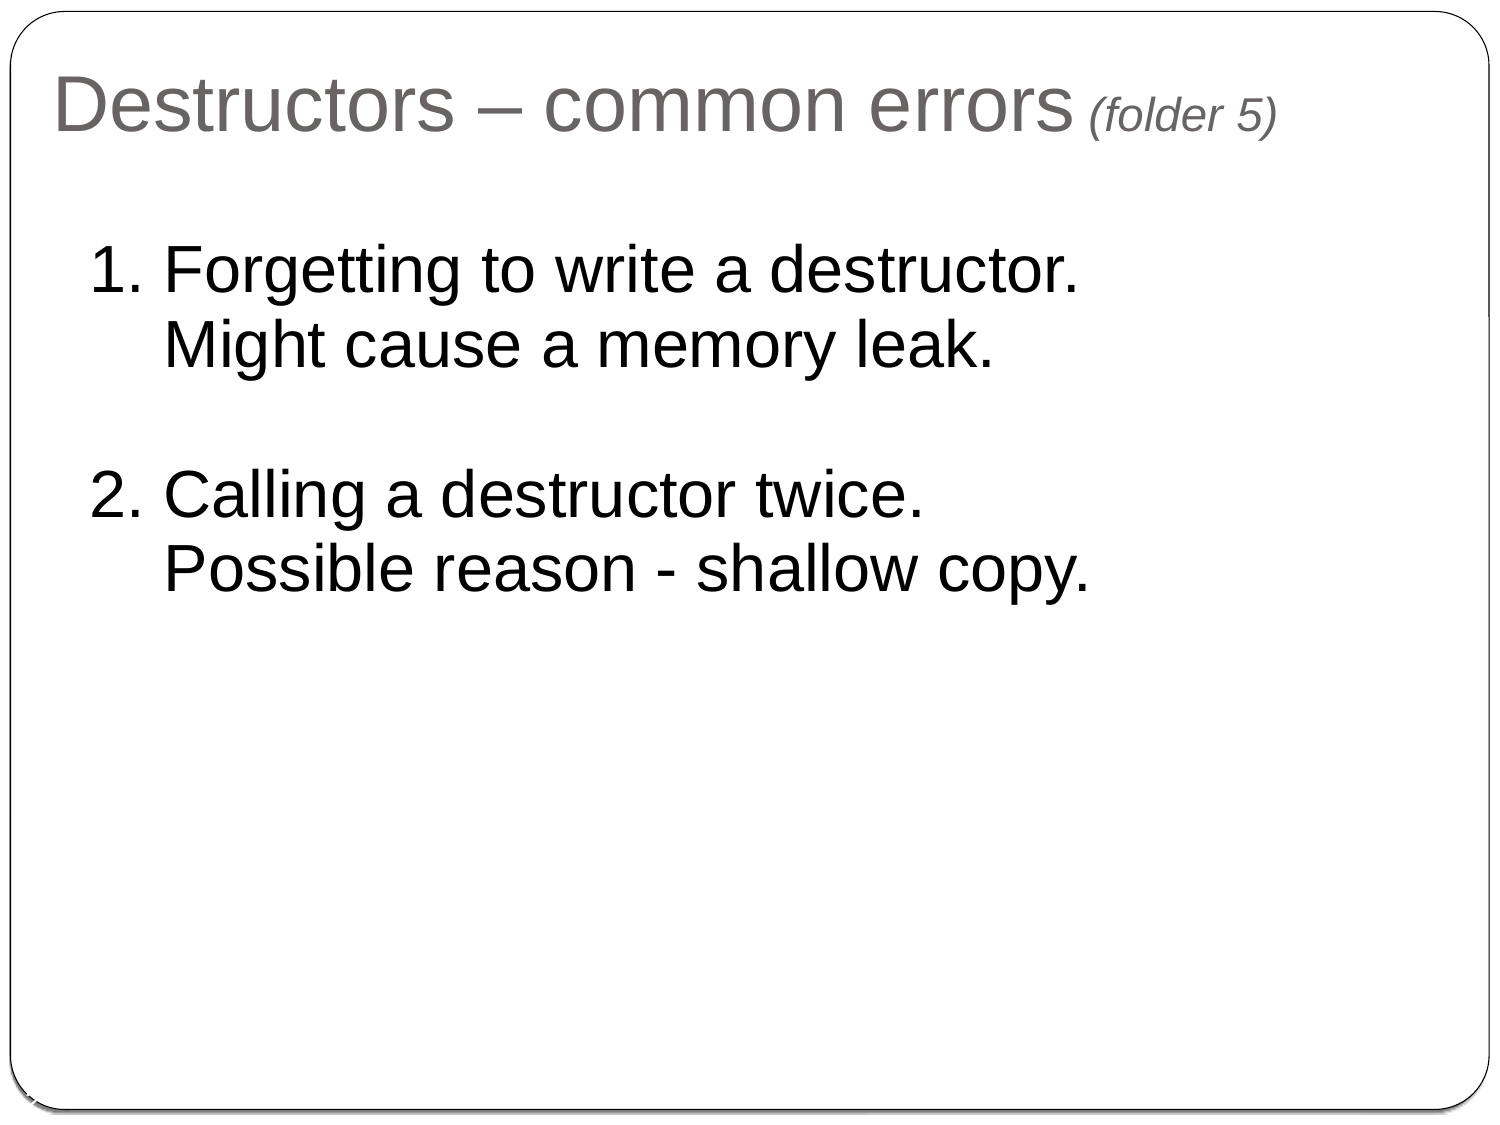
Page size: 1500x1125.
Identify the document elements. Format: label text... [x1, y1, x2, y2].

slide_number <number> [0, 1074, 50, 1125]
text_box 1. Forgetting to write a destructor. Might cause a memory leak. 2. Calling a destructor twice. Possible reason - shallow copy. [75, 224, 1381, 614]
title Destructors – common errors (folder 5) [37, 45, 1463, 163]
